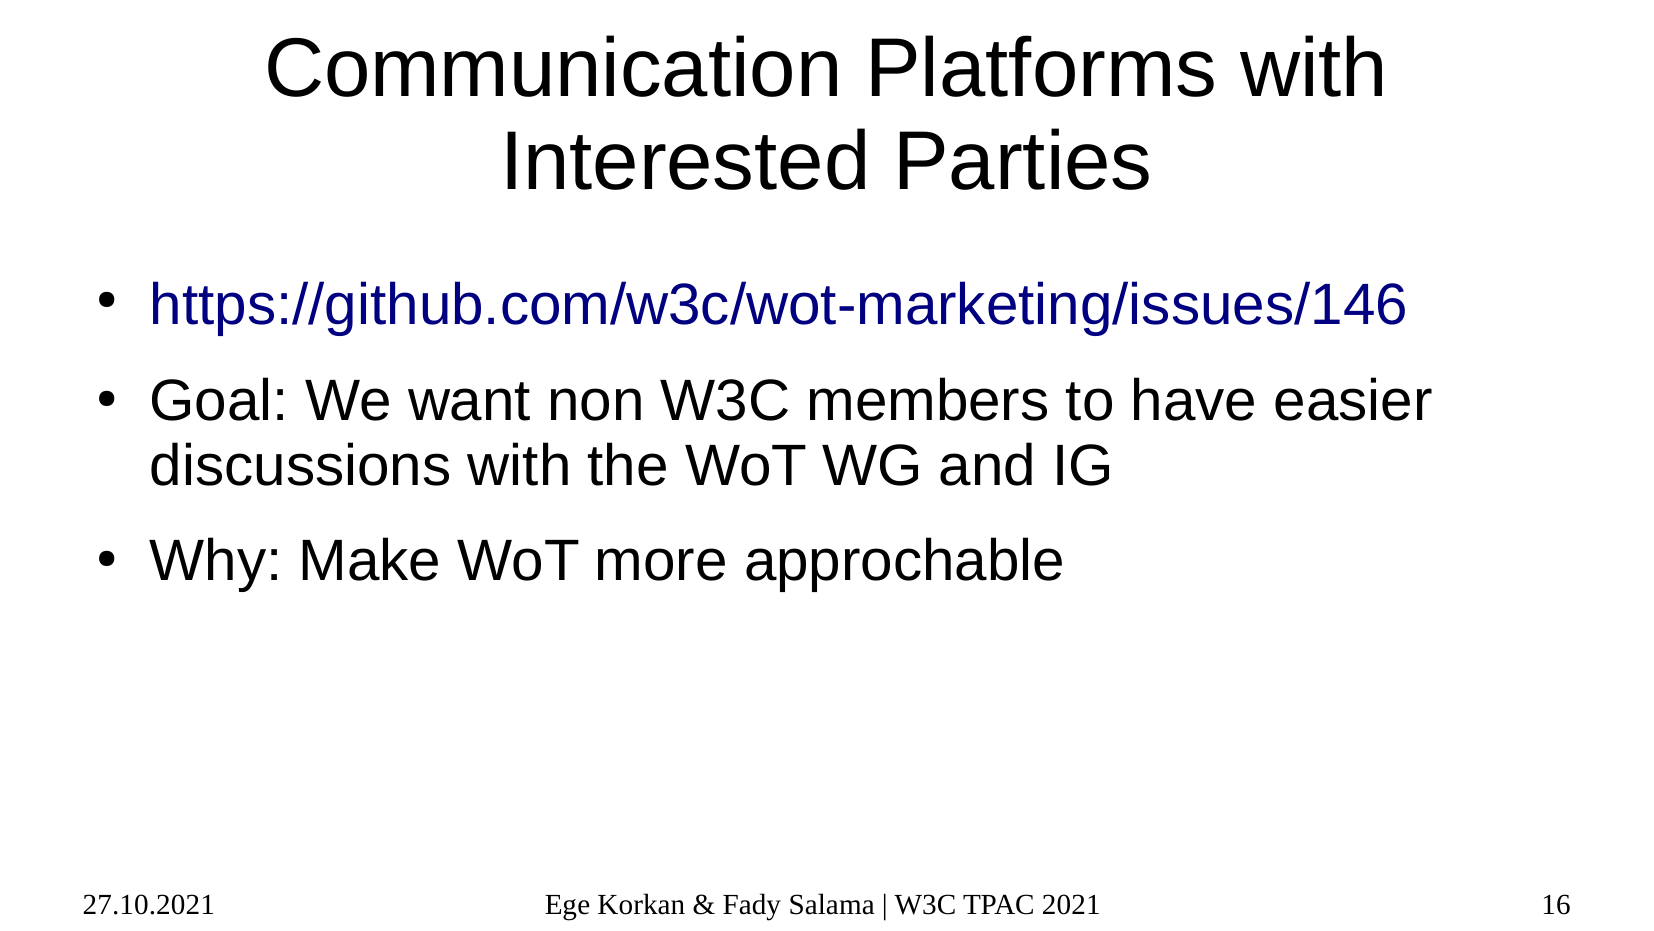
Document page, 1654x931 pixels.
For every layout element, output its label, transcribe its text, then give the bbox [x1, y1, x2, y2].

title Communication Platforms with Interested Parties [82, 21, 1571, 208]
list https://github.com/w3c/wot-marketing/issues/146 Goal: We want non W3C members to have easier discussions with the WoT WG and IG Why: Make WoT more approchable [78, 263, 1567, 804]
